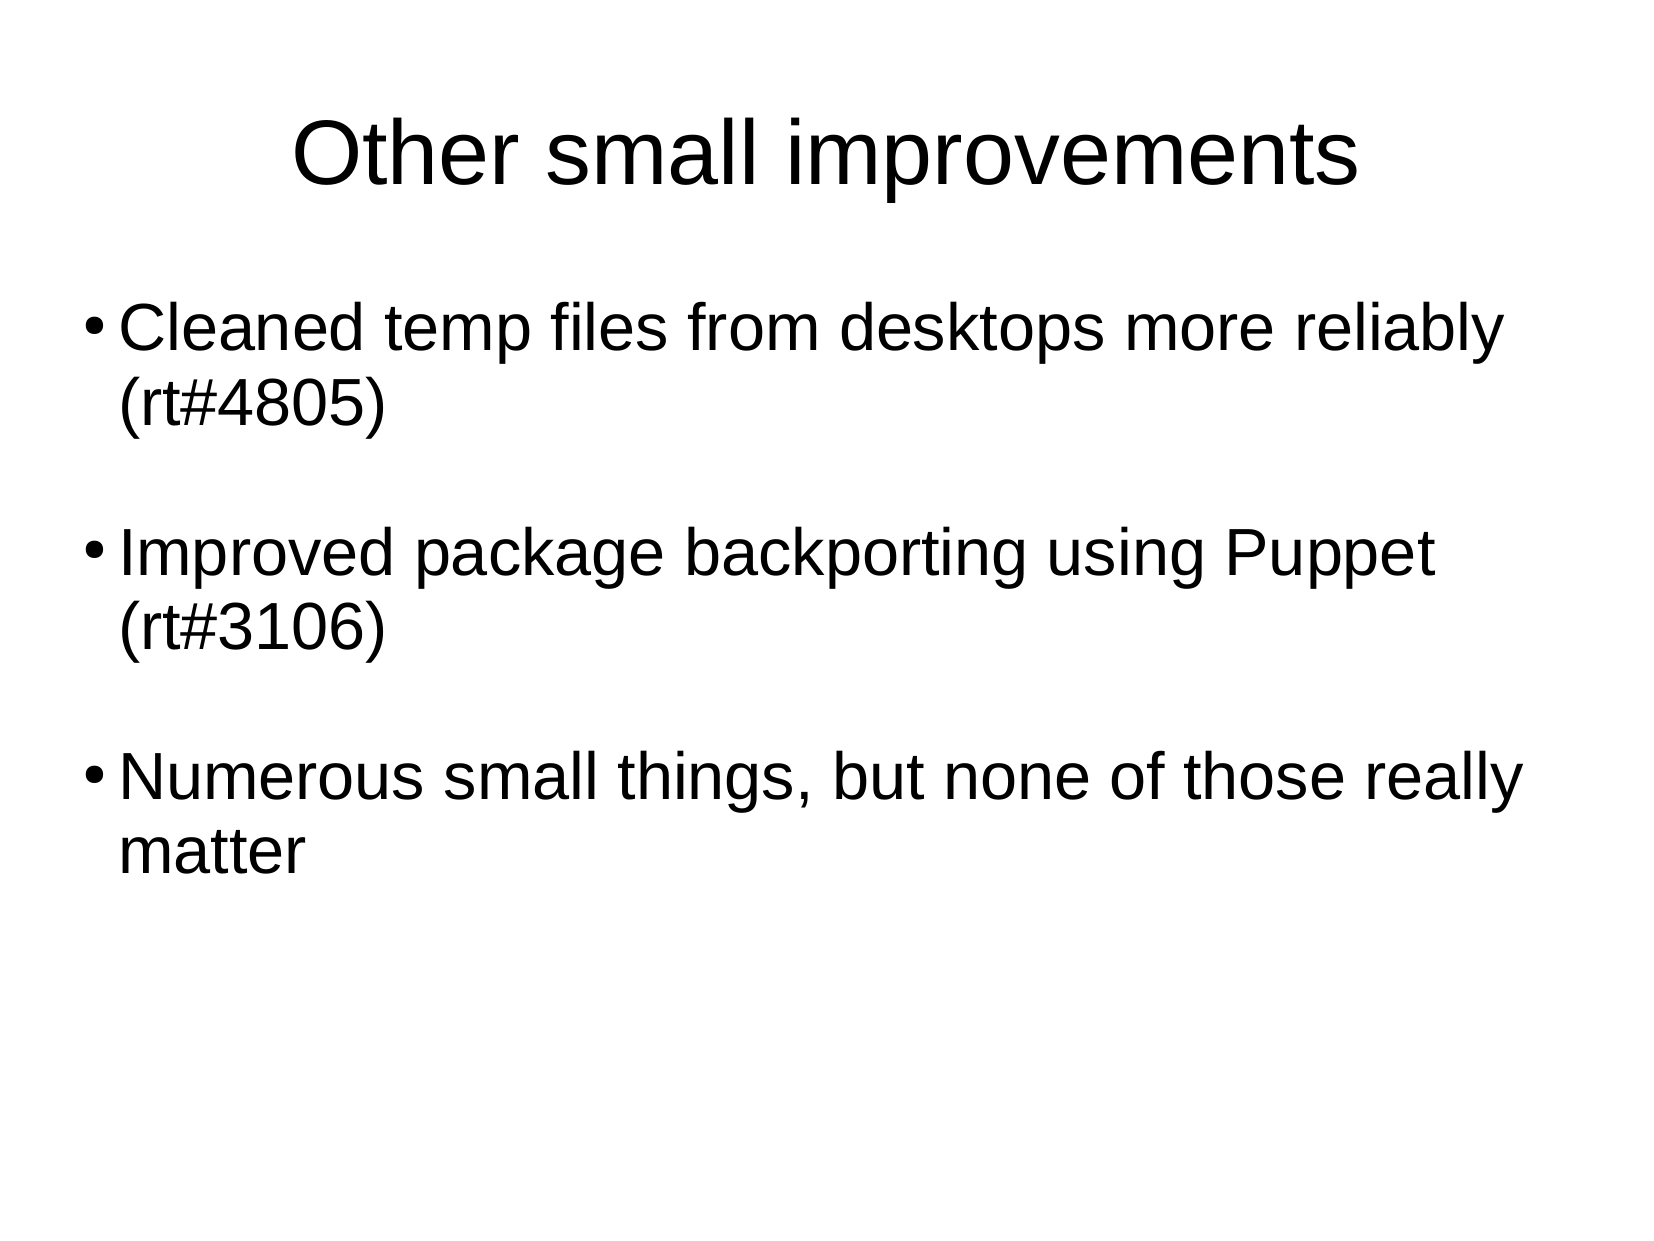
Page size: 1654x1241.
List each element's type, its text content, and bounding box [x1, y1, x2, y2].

title Other small improvements [82, 49, 1571, 257]
subtitle Cleaned temp files from desktops more reliably (rt#4805) Improved package backporting using Puppet (rt#3106) Numerous small things, but none of those really matter [82, 290, 1571, 1010]
